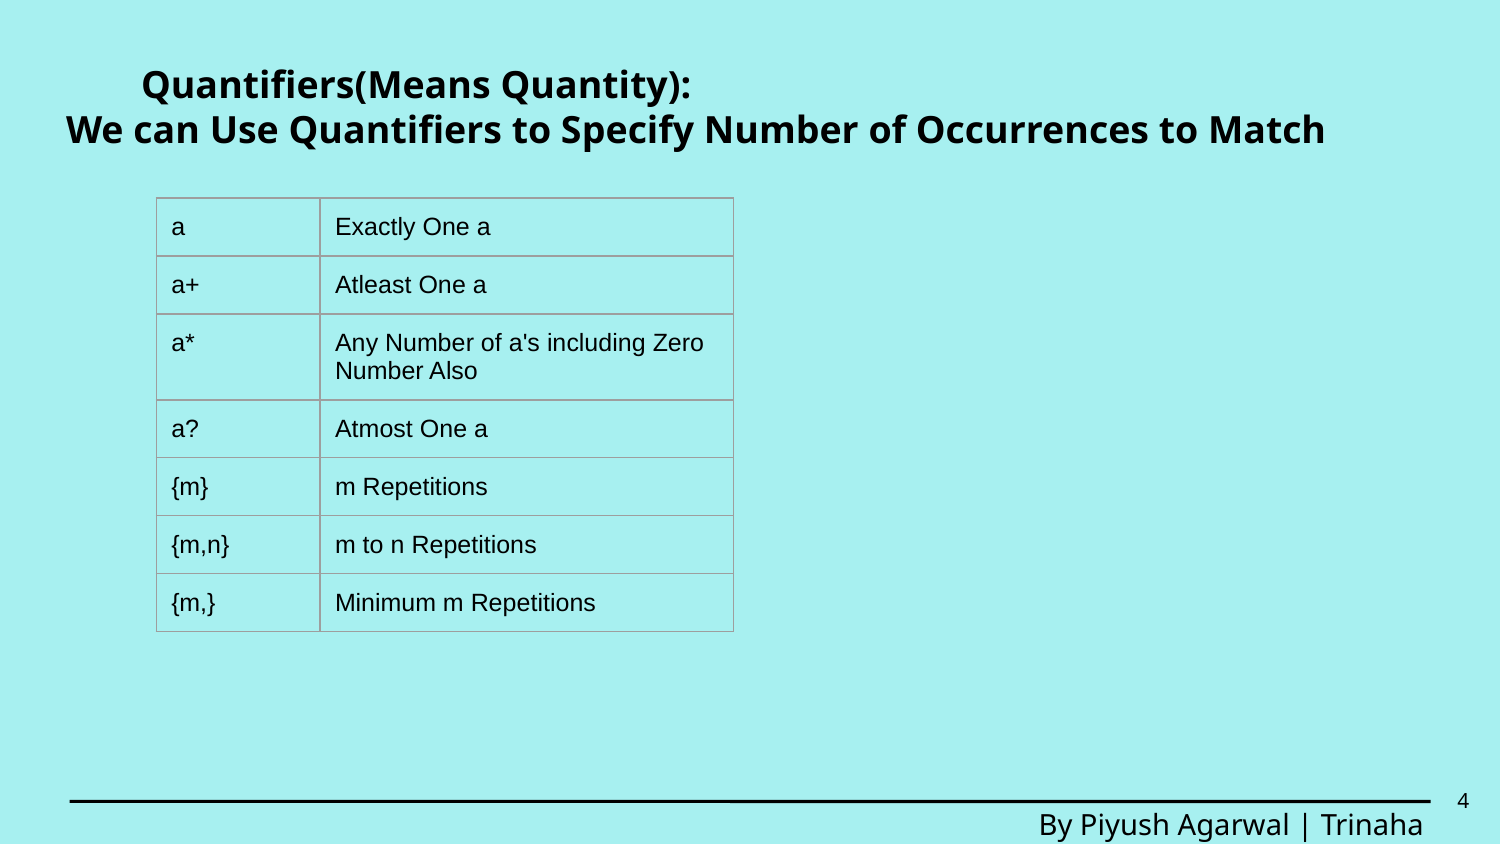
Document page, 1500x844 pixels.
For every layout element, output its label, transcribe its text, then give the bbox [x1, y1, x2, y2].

table_cell m Repetitions [321, 458, 733, 515]
table_cell m to n Repetitions [321, 516, 733, 573]
title Quantifiers(Means Quantity): We can Use Quantifiers to Specify Number of Occurrences to Match [51, 46, 1449, 186]
table_cell {m,} [157, 574, 319, 631]
table_cell {m,n} [157, 516, 319, 573]
table_cell {m} [157, 458, 319, 515]
table_cell Atmost One a [321, 401, 733, 457]
slide_number <number> [1394, 769, 1484, 834]
table_cell Minimum m Repetitions [321, 574, 733, 631]
table_header a [157, 199, 319, 255]
table_cell a+ [157, 257, 319, 313]
table_header Exactly One a [321, 199, 733, 255]
table_cell a* [157, 315, 319, 399]
table_cell Atleast One a [321, 257, 733, 313]
table_cell Any Number of a's including Zero Number Also [321, 315, 733, 399]
text_box By Piyush Agarwal | Trinaha Institute [928, 791, 1440, 844]
table_cell a? [157, 401, 319, 457]
